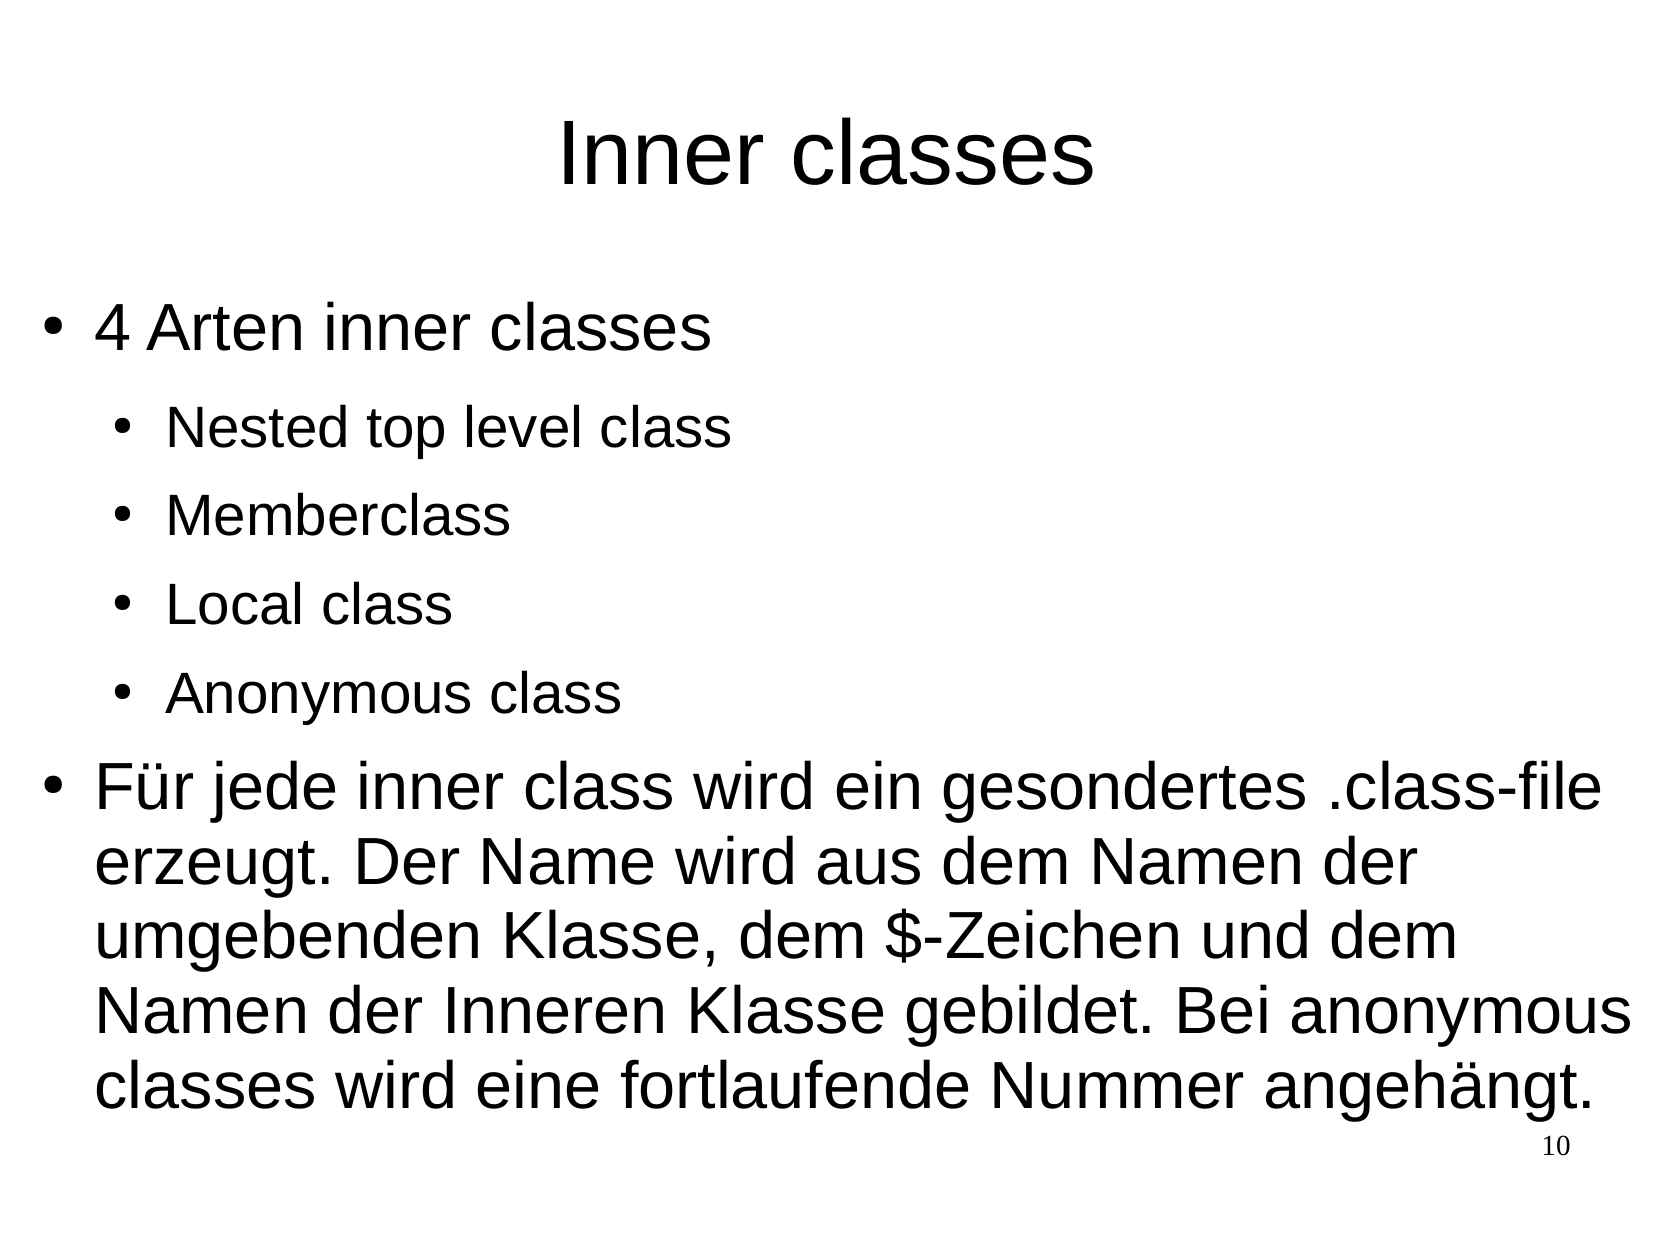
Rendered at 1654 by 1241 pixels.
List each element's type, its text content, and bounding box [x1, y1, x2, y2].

title Inner classes [82, 56, 1571, 250]
list 4 Arten inner classes Nested top level class Memberclass Local class Anonymous class Für jede inner class wird ein gesondertes .class-file erzeugt. Der Name wird aus dem Namen der umgebenden Klasse, dem $-Zeichen und dem Namen der Inneren Klasse gebildet. Bei anonymous classes wird eine fortlaufende Nummer angehängt. [23, 290, 1654, 1225]
